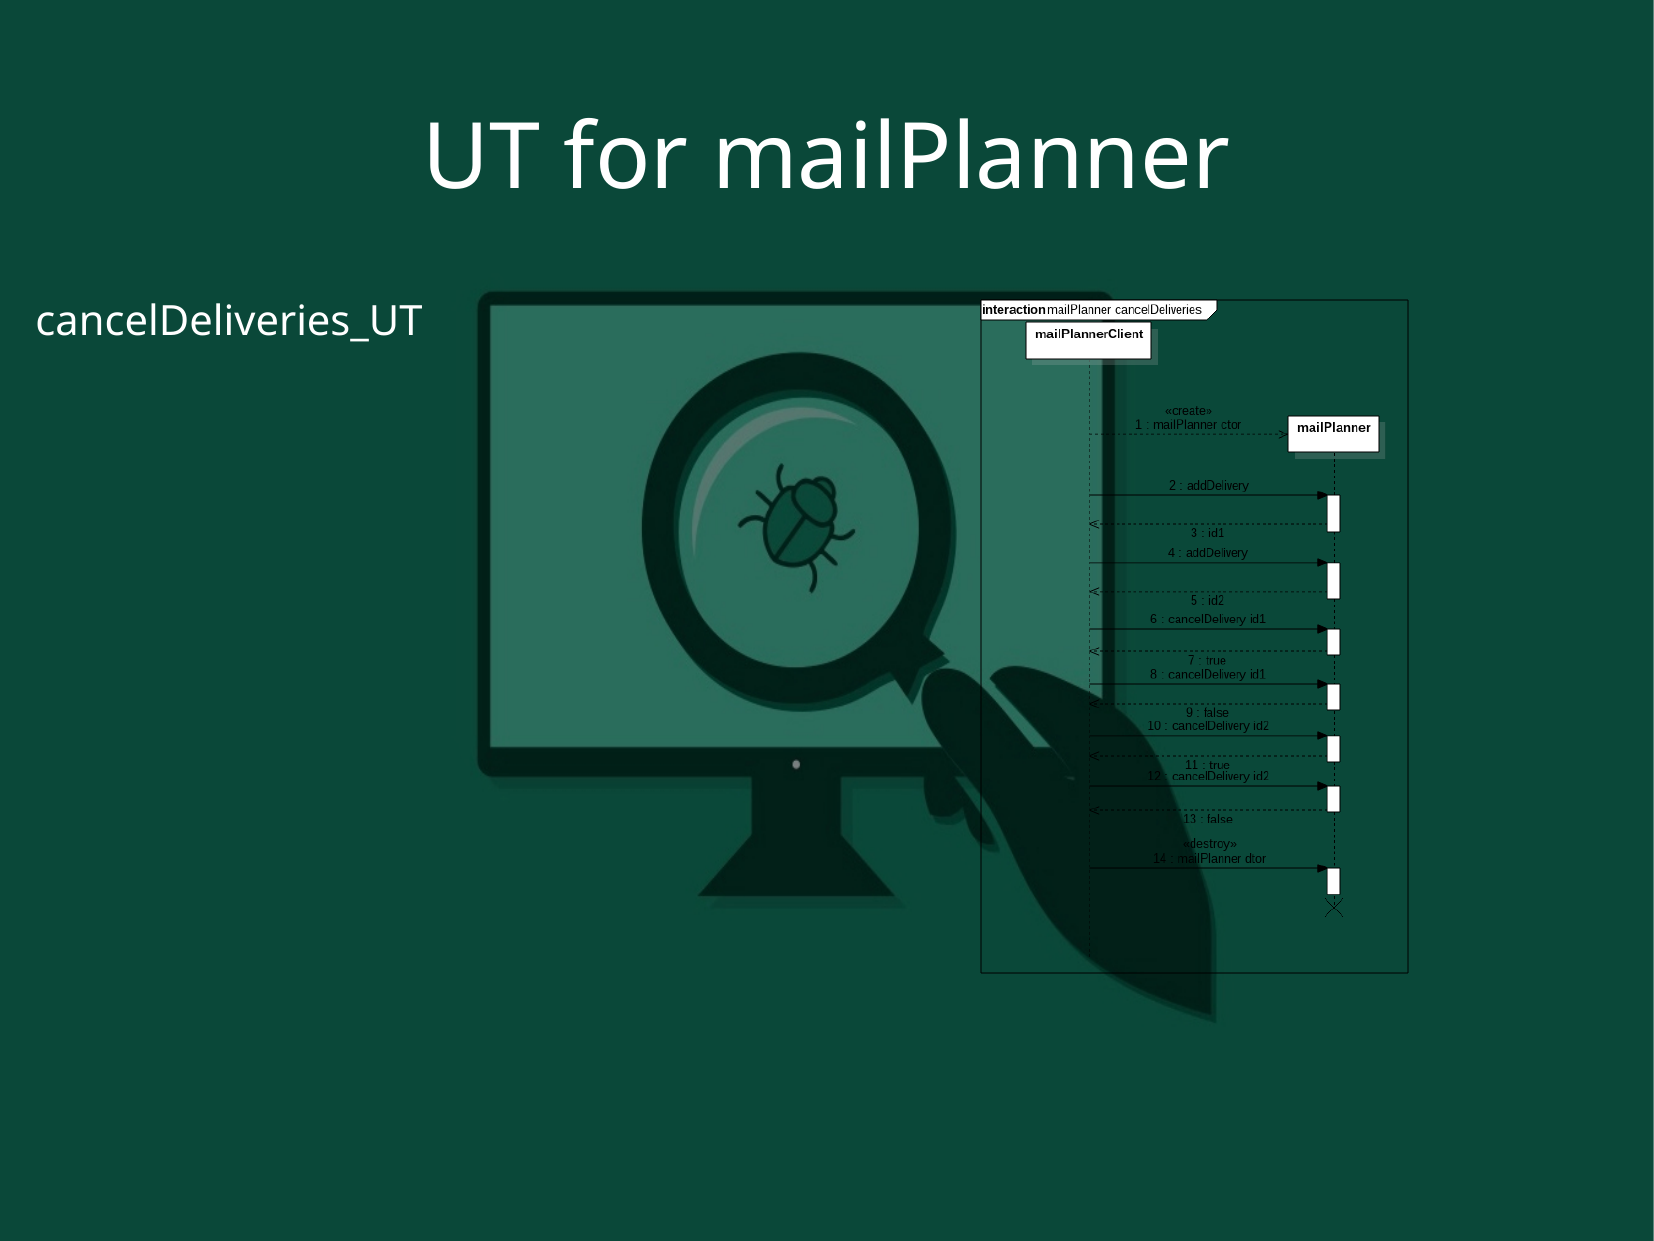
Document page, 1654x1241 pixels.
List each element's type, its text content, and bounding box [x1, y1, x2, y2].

list cancelDeliveries_UT [35, 290, 846, 1010]
title UT for mailPlanner [82, 49, 1571, 257]
picture [0, 0, 1654, 1241]
